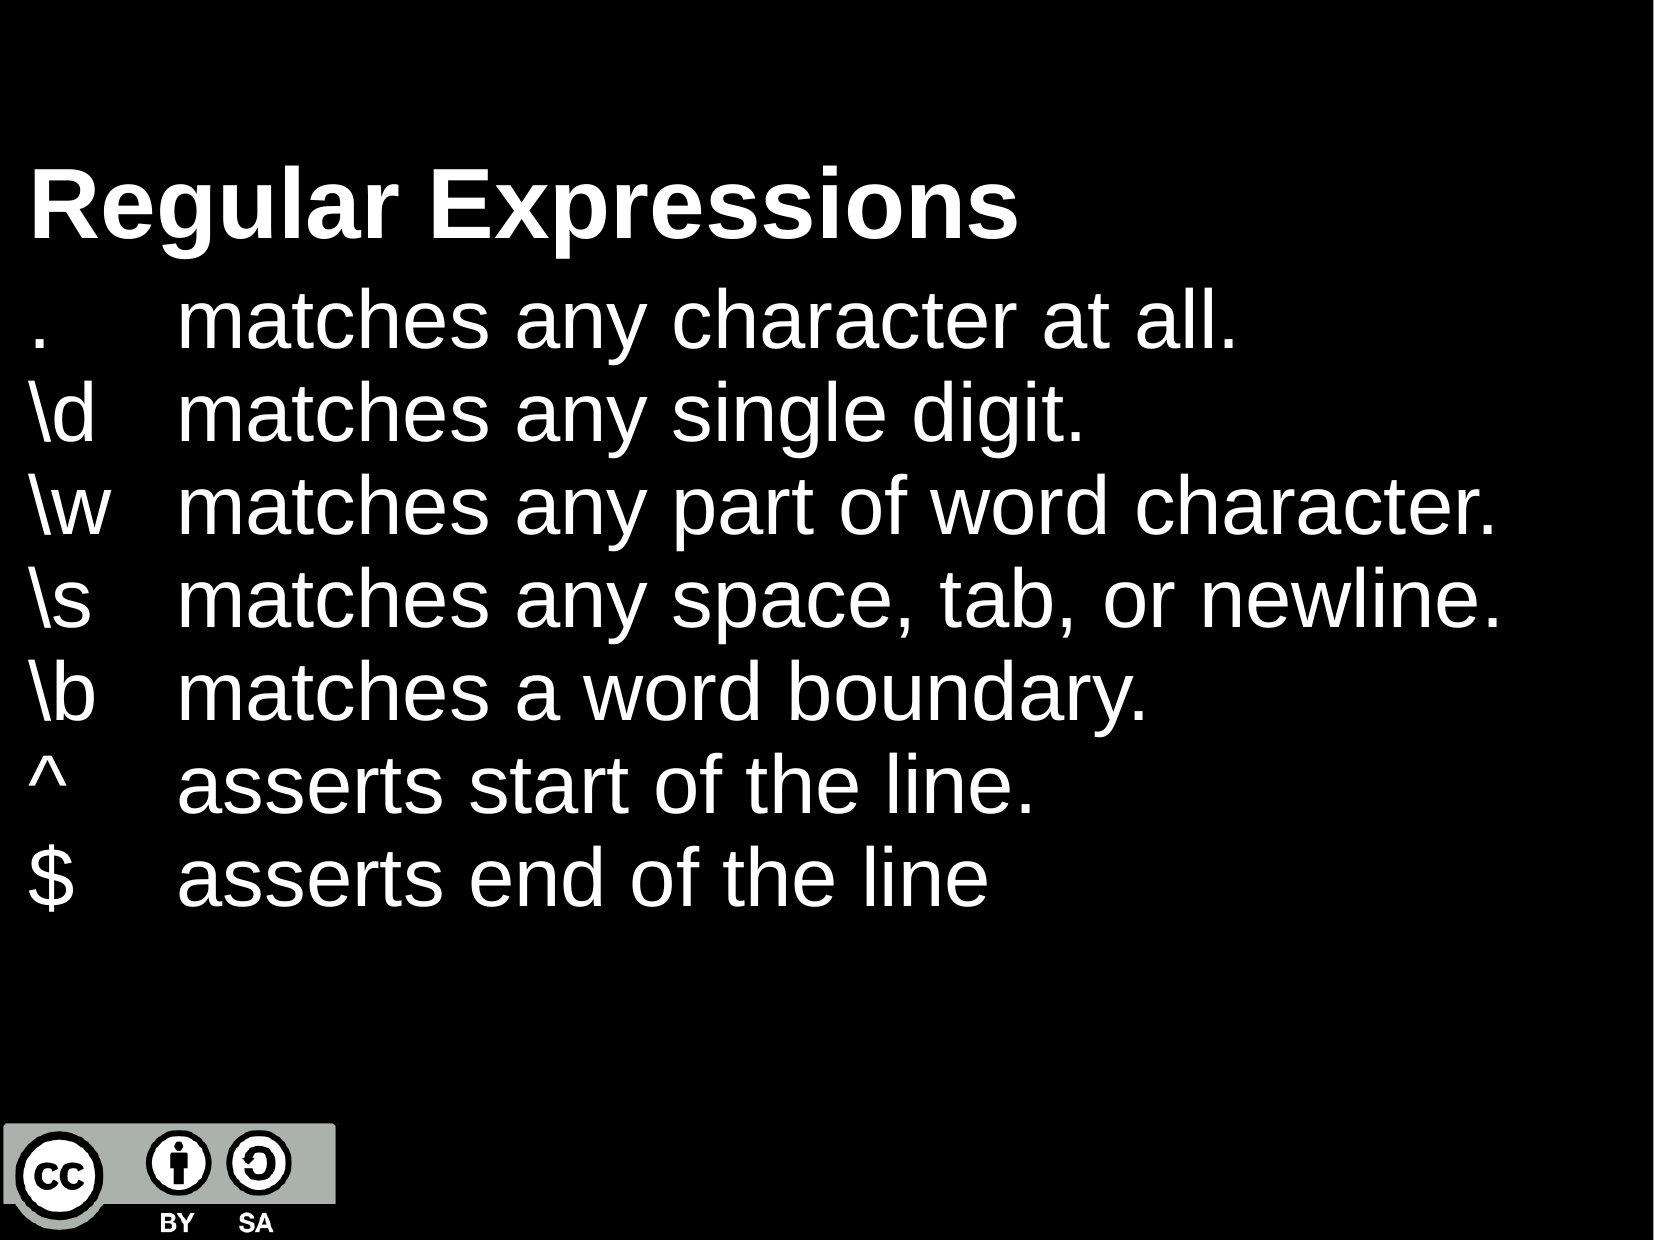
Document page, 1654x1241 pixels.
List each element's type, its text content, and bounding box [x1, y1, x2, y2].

picture [0, 1120, 338, 1239]
text_box Regular Expressions . matches any character at all. \d matches any single digit. \w matches any part of word character. \s matches any space, tab, or newline. \b matches a word boundary. ^ asserts start of the line. $ asserts end of the line [28, 69, 1623, 1003]
